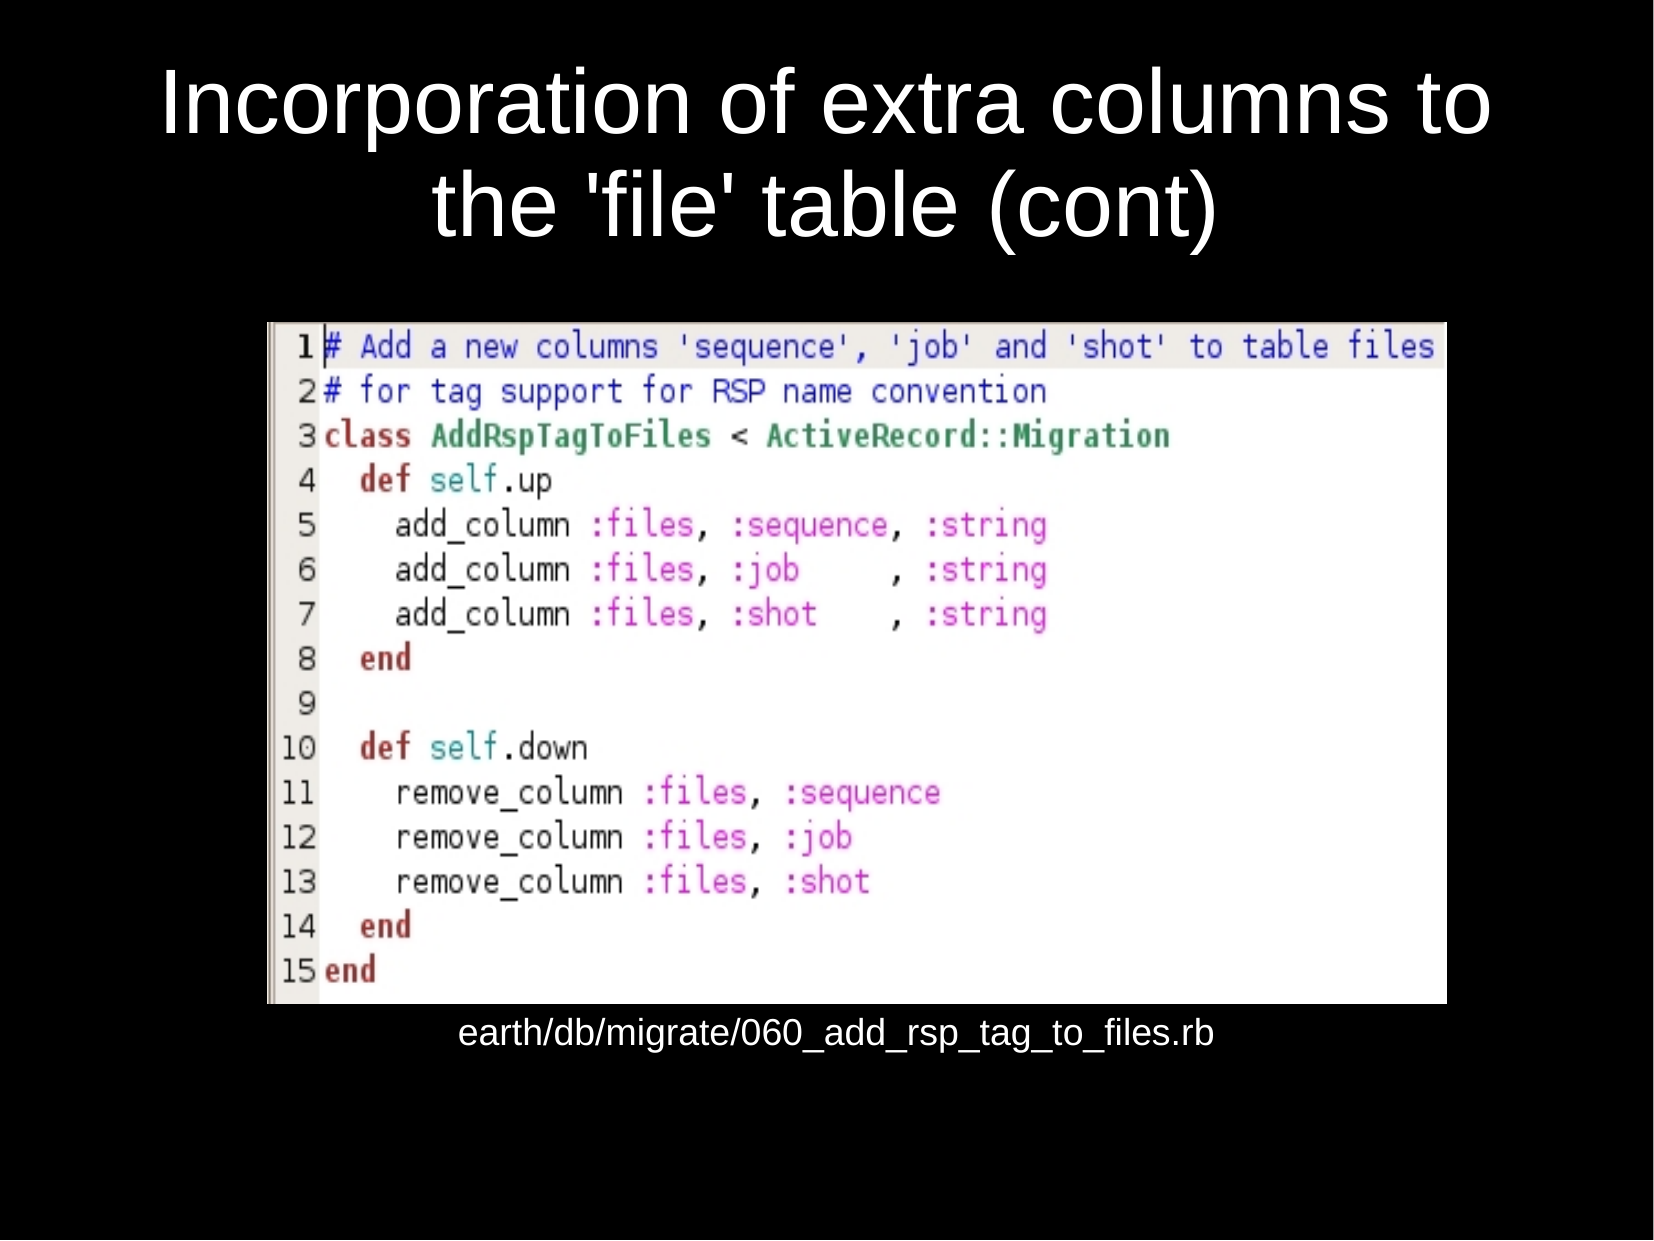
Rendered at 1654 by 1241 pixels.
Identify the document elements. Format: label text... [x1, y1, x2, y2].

chart [76, 295, 1565, 1114]
picture [267, 322, 1447, 1004]
title Incorporation of extra columns to the 'file' table (cont) [82, 39, 1571, 267]
text_box earth/db/migrate/060_add_rsp_tag_to_files.rb [265, 1003, 1418, 1066]
